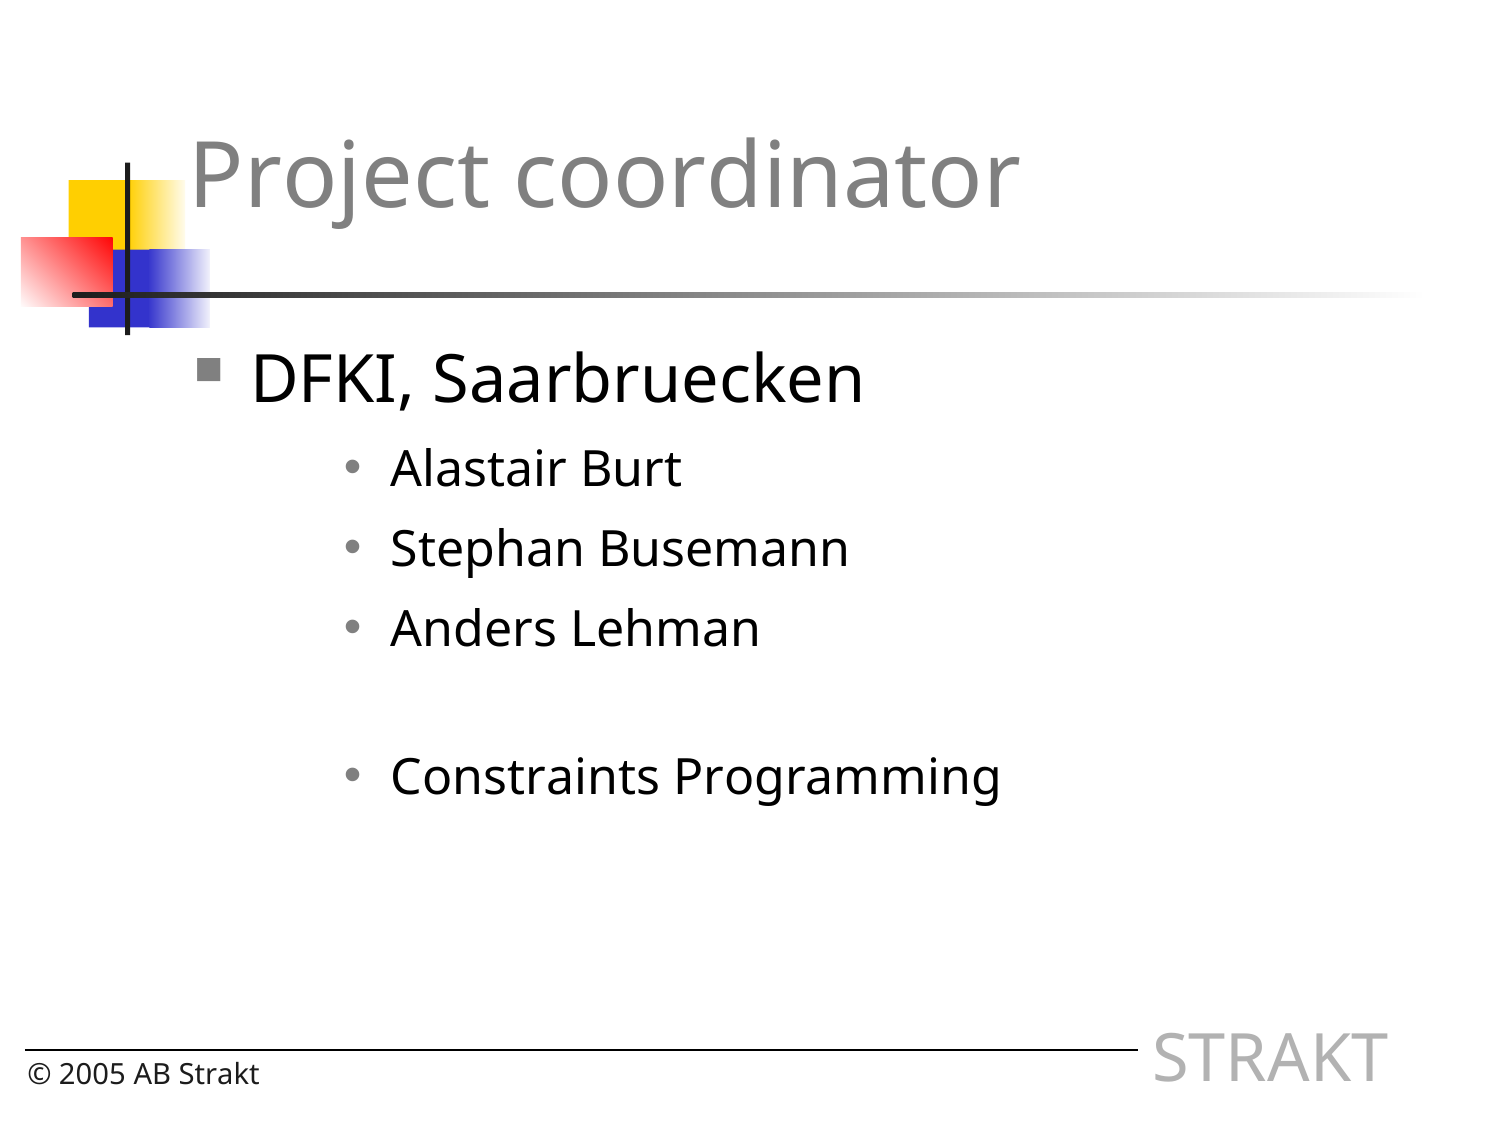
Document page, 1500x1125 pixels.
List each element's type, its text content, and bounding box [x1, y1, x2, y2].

list DFKI, Saarbruecken Alastair Burt Stephan Busemann Anders Lehman Constraints Programming [193, 331, 1469, 1007]
title Project coordinator [188, 53, 1468, 289]
